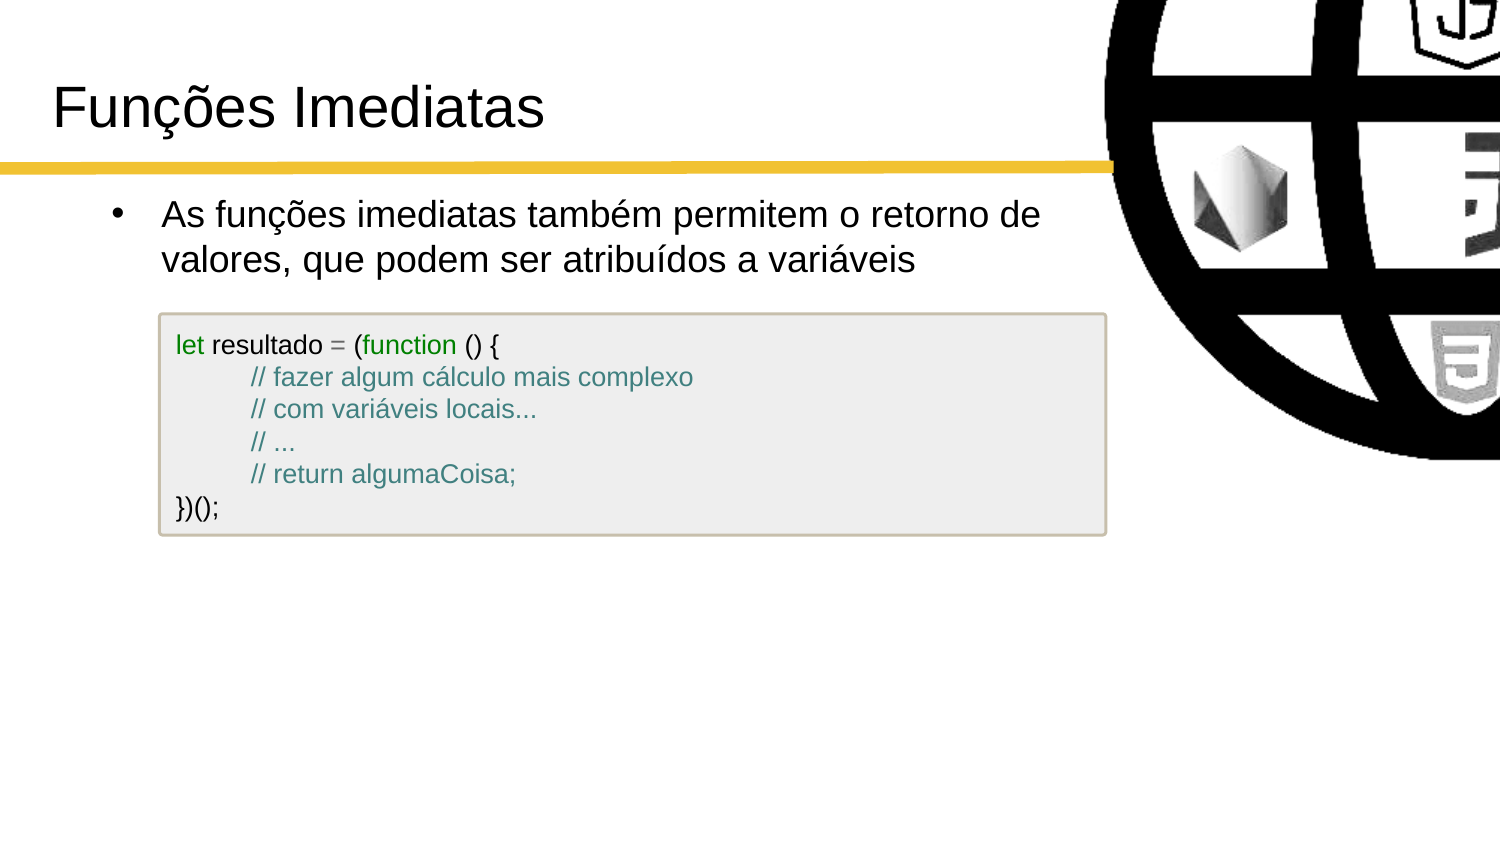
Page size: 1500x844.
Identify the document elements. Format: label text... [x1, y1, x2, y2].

text_box let resultado = (function () { // fazer algum cálculo mais complexo // com variáveis locais... // ... // return algumaCoisa; })(); [159, 313, 1106, 536]
text_box As funções imediatas também permitem o retorno de valores, que podem ser atribuídos a variáveis [90, 182, 1106, 329]
text_box Funções Imediatas [37, 33, 1463, 175]
picture [1078, 0, 1500, 532]
